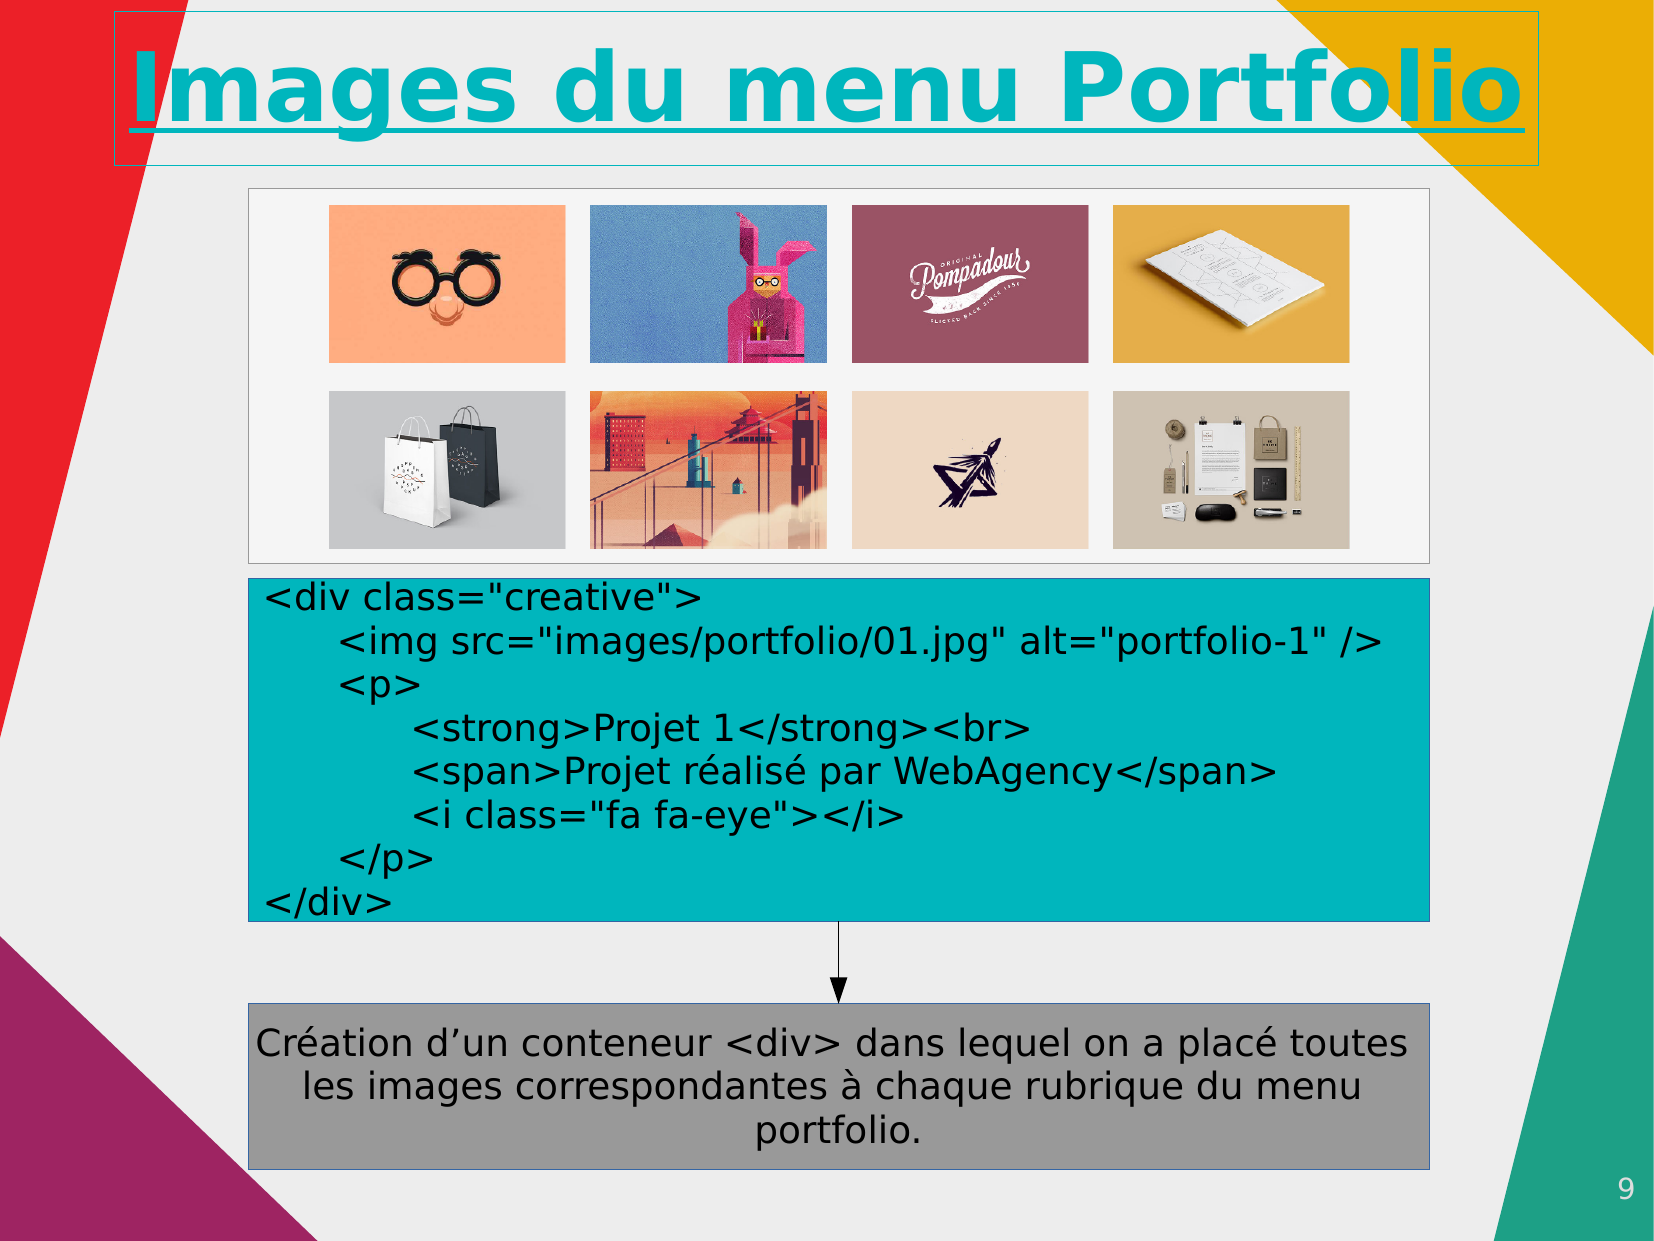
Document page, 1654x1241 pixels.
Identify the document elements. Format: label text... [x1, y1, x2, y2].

text_box <div class="creative"> <img src="images/portfolio/01.jpg" alt="portfolio-1" /> <p> <strong>Projet 1</strong><br> <span>Projet réalisé par WebAgency</span> <i class="fa fa-eye"></i> </p> </div> [248, 578, 1430, 922]
title Images du menu Portfolio [114, 11, 1539, 166]
picture [248, 188, 1430, 564]
text_box Création d’un conteneur <div> dans lequel on a placé toutes les images correspondantes à chaque rubrique du menu portfolio. [248, 1003, 1430, 1170]
